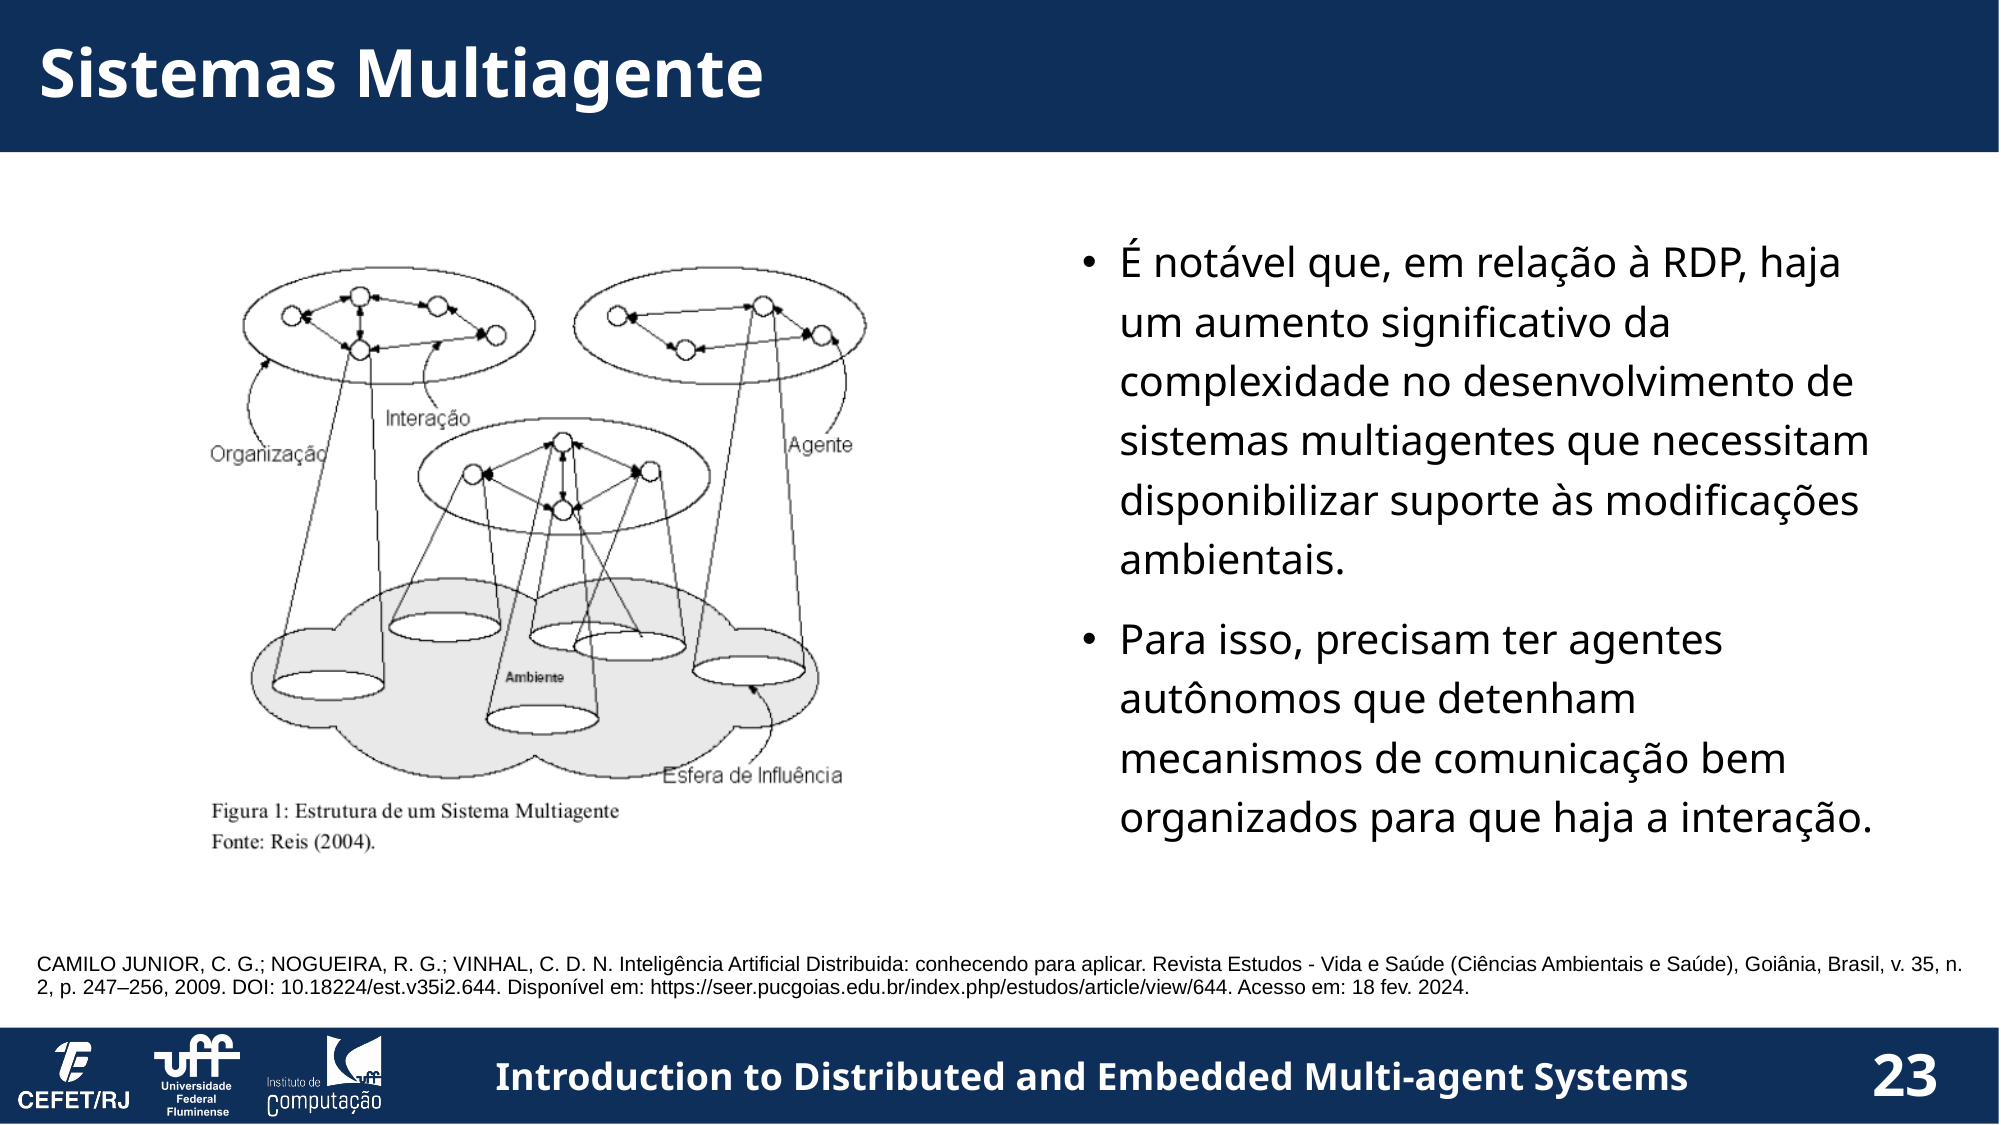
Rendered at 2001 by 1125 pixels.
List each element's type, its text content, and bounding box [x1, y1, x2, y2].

picture [18, 1021, 22, 1125]
text_box Sistemas Multiagente [25, 23, 1999, 119]
picture [131, 247, 948, 878]
text_box É notável que, em relação à RDP, haja um aumento significativo da complexidade no desenvolvimento de sistemas multiagentes que necessitam disponibilizar suporte às modificações ambientais. Para isso, precisam ter agentes autônomos que detenham mecanismos de comunicação bem organizados para que haja a interação. [1067, 219, 1890, 857]
text_box CAMILO JUNIOR, C. G.; NOGUEIRA, R. G.; VINHAL, C. D. N. Inteligência Artificial Distribuida: conhecendo para aplicar. Revista Estudos - Vida e Saúde (Ciências Ambientais e Saúde), Goiânia, Brasil, v. 35, n. 2, p. 247–256, 2009. DOI: 10.18224/est.v35i2.644. Disponível em: https://seer.pucgoias.edu.br/index.php/estudos/article/view/644. Acesso em: 18 fev. 2024. [22, 944, 2000, 1125]
